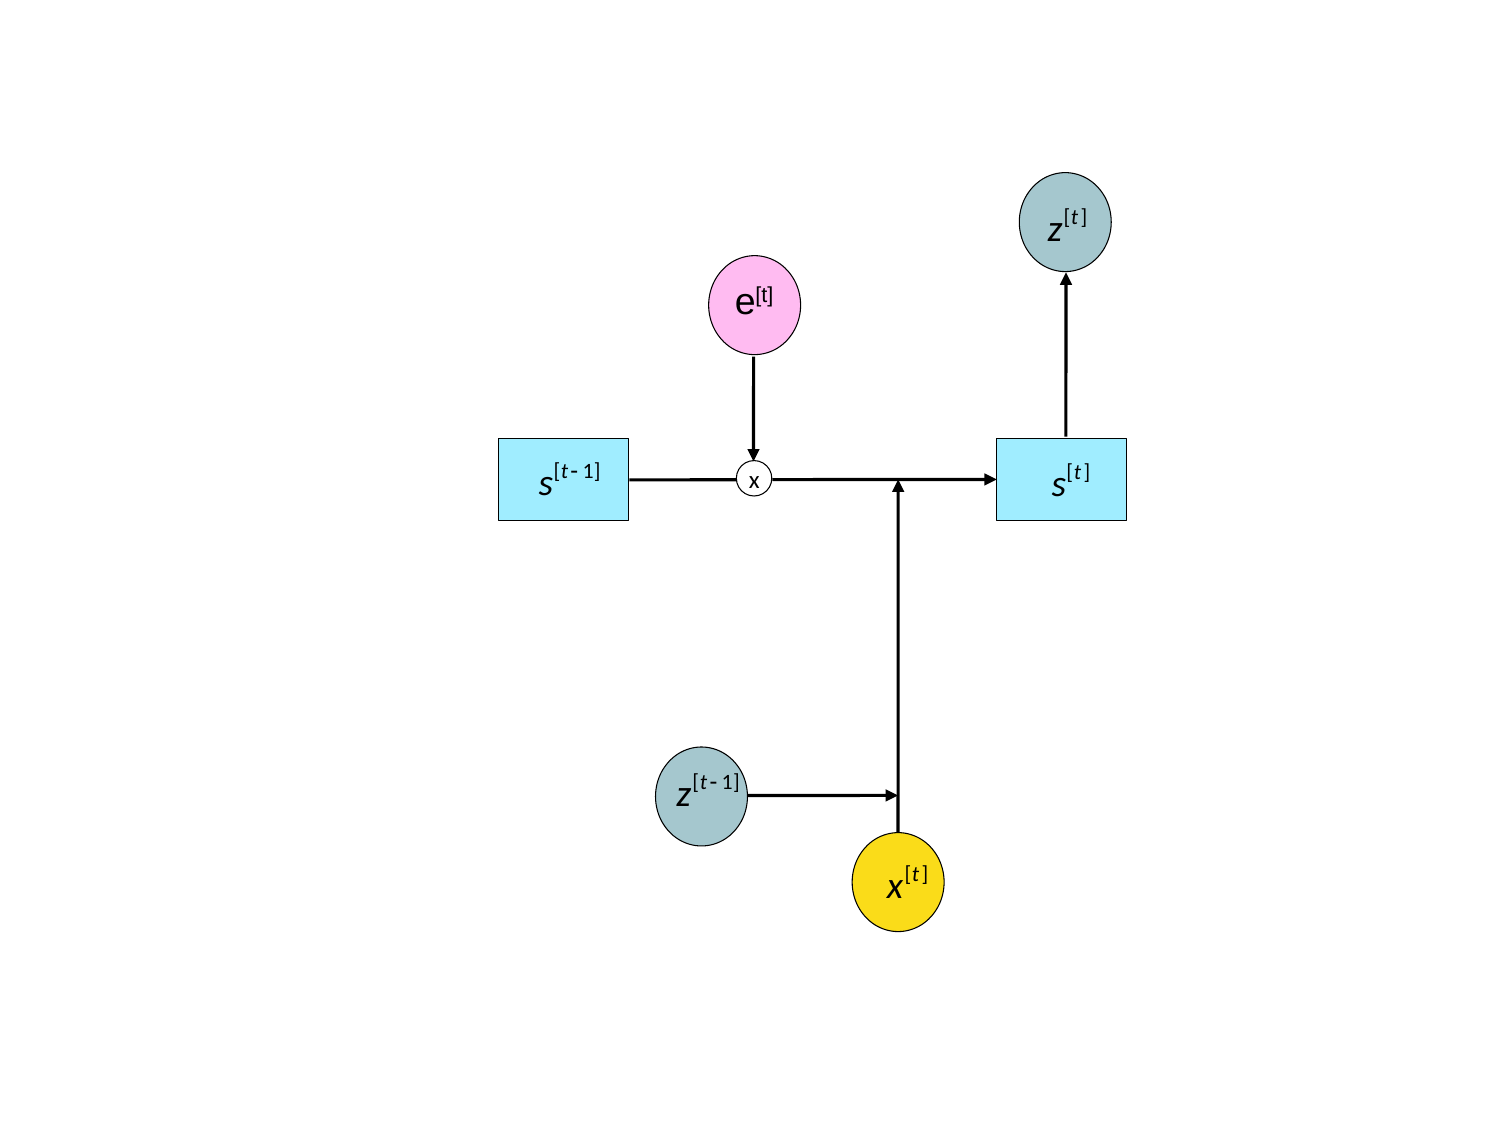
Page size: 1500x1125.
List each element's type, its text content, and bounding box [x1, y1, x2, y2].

text_box x [736, 460, 772, 497]
text_box [852, 832, 945, 932]
chart [1041, 201, 1095, 248]
chart [879, 857, 934, 905]
chart [1045, 456, 1096, 507]
text_box [1019, 172, 1112, 272]
text_box e[t] [720, 273, 856, 330]
text_box [655, 746, 745, 846]
chart [532, 454, 608, 505]
chart [670, 766, 746, 814]
text_box [996, 438, 1127, 521]
text_box [498, 438, 629, 521]
text_box [708, 255, 795, 355]
